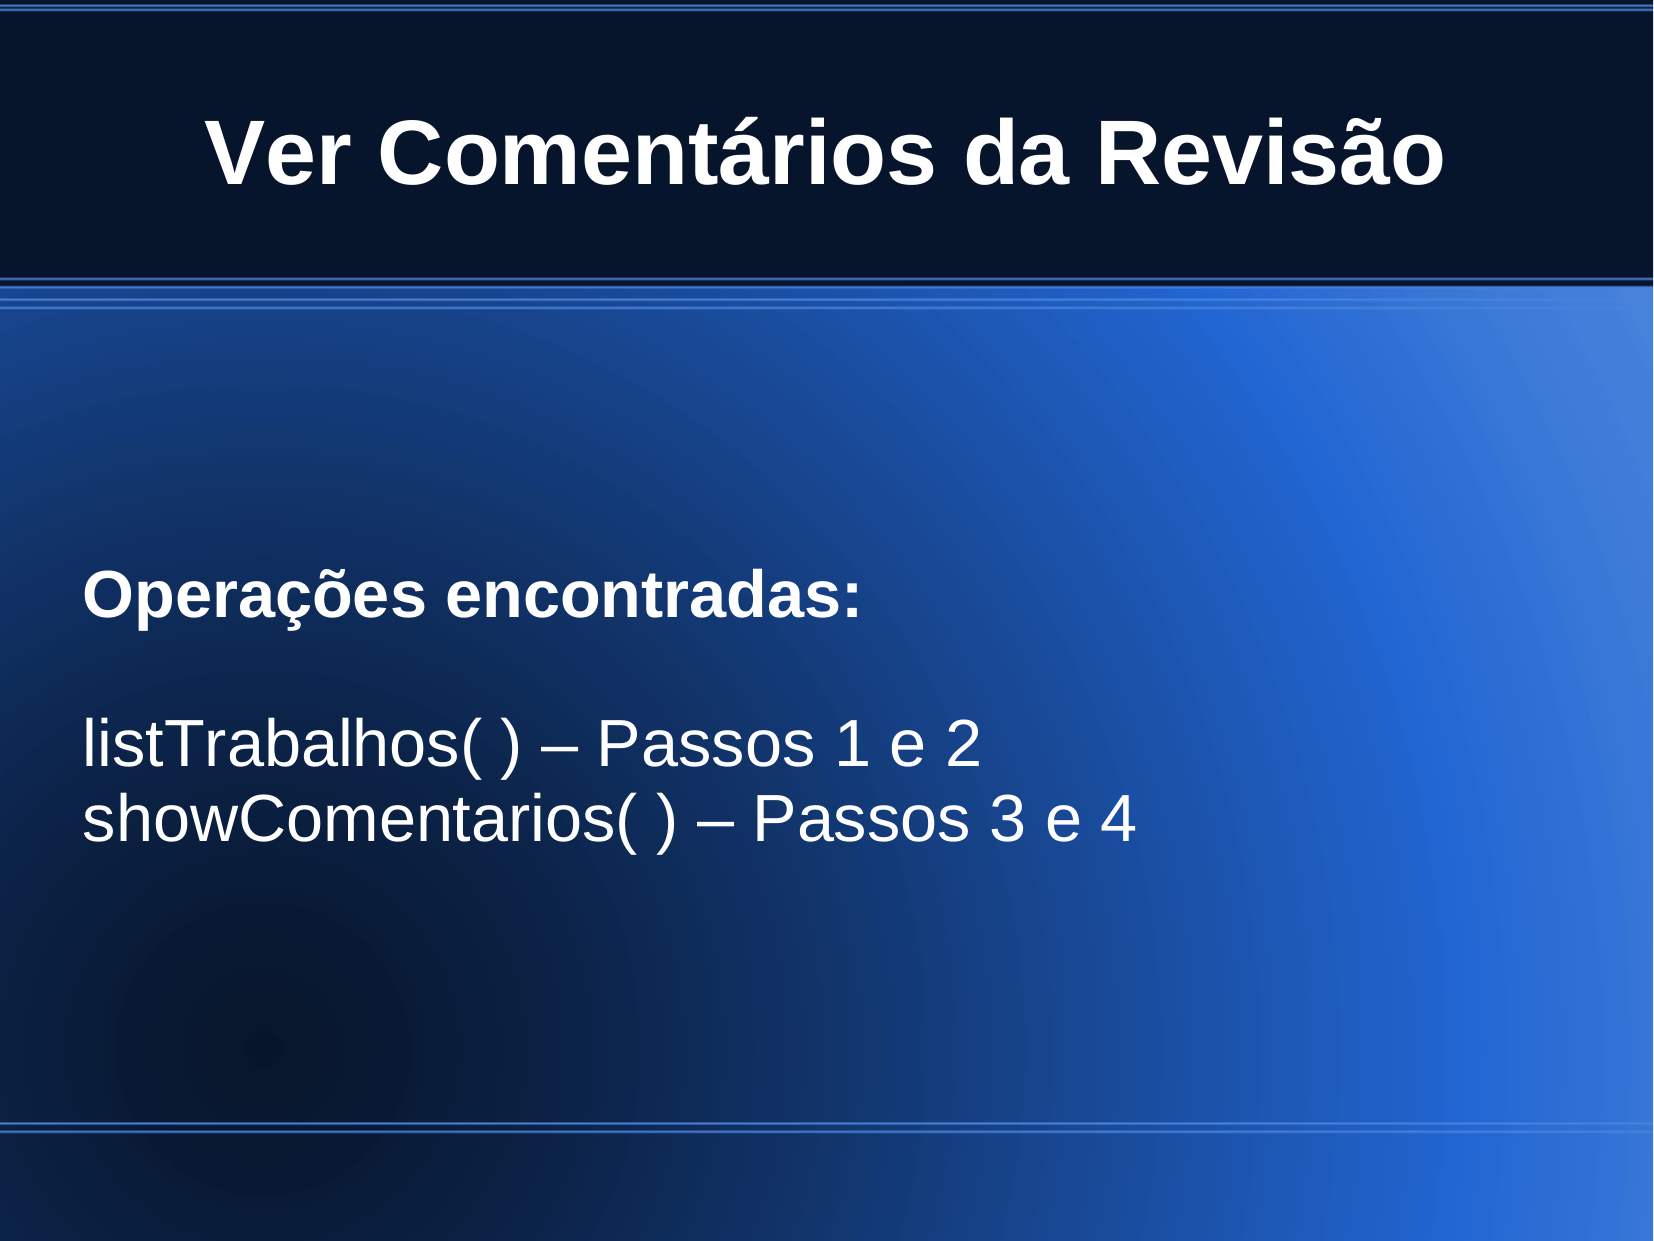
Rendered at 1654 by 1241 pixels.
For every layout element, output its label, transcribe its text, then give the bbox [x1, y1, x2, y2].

subtitle Operações encontradas: listTrabalhos( ) – Passos 1 e 2 showComentarios( ) – Passos 3 e 4 [82, 355, 1571, 1058]
title Ver Comentários da Revisão [82, 49, 1571, 257]
picture [0, 0, 1654, 1241]
